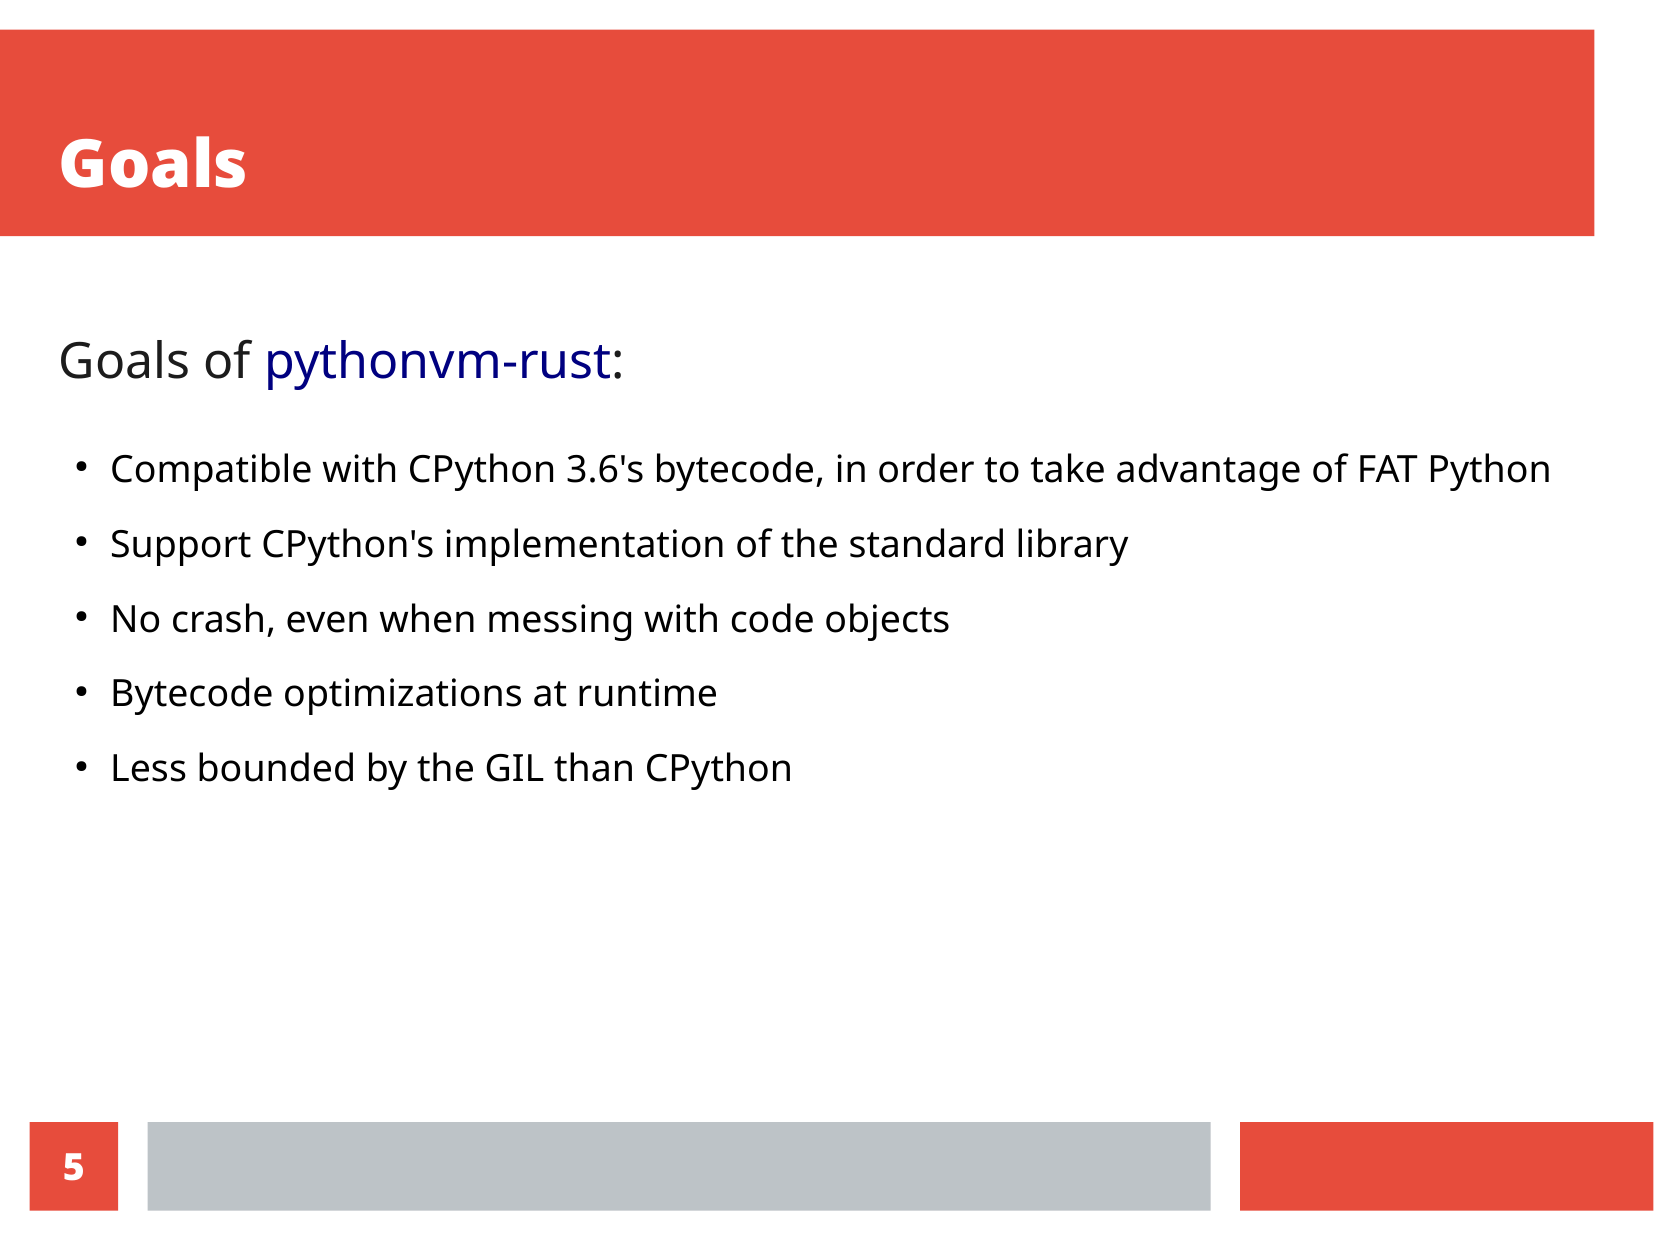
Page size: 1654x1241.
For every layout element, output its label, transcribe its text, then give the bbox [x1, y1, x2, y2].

title Goals [59, 59, 1595, 207]
text_box Compatible with CPython 3.6's bytecode, in order to take advantage of FAT Python Support CPython's implementation of the standard library No crash, even when messing with code objects Bytecode optimizations at runtime Less bounded by the GIL than CPython [60, 435, 1591, 782]
list Goals of pythonvm-rust: [59, 324, 1565, 406]
